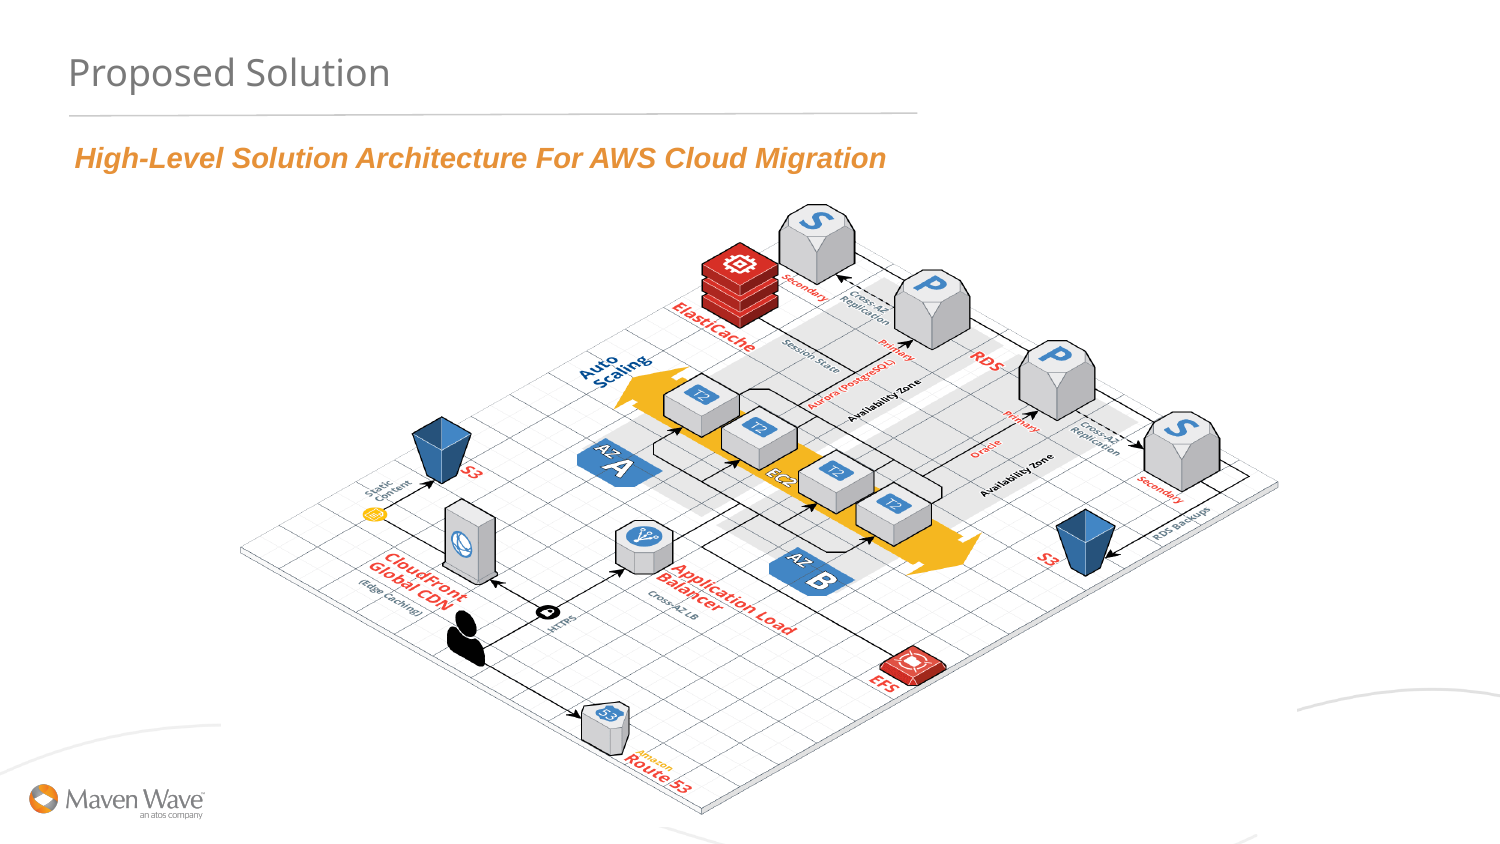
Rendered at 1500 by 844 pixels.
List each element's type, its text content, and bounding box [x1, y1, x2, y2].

text_box Proposed Solution [62, 22, 1456, 127]
picture [0, 0, 1500, 844]
text_box High-Level Solution Architecture For AWS Cloud Migration [69, 126, 1463, 191]
